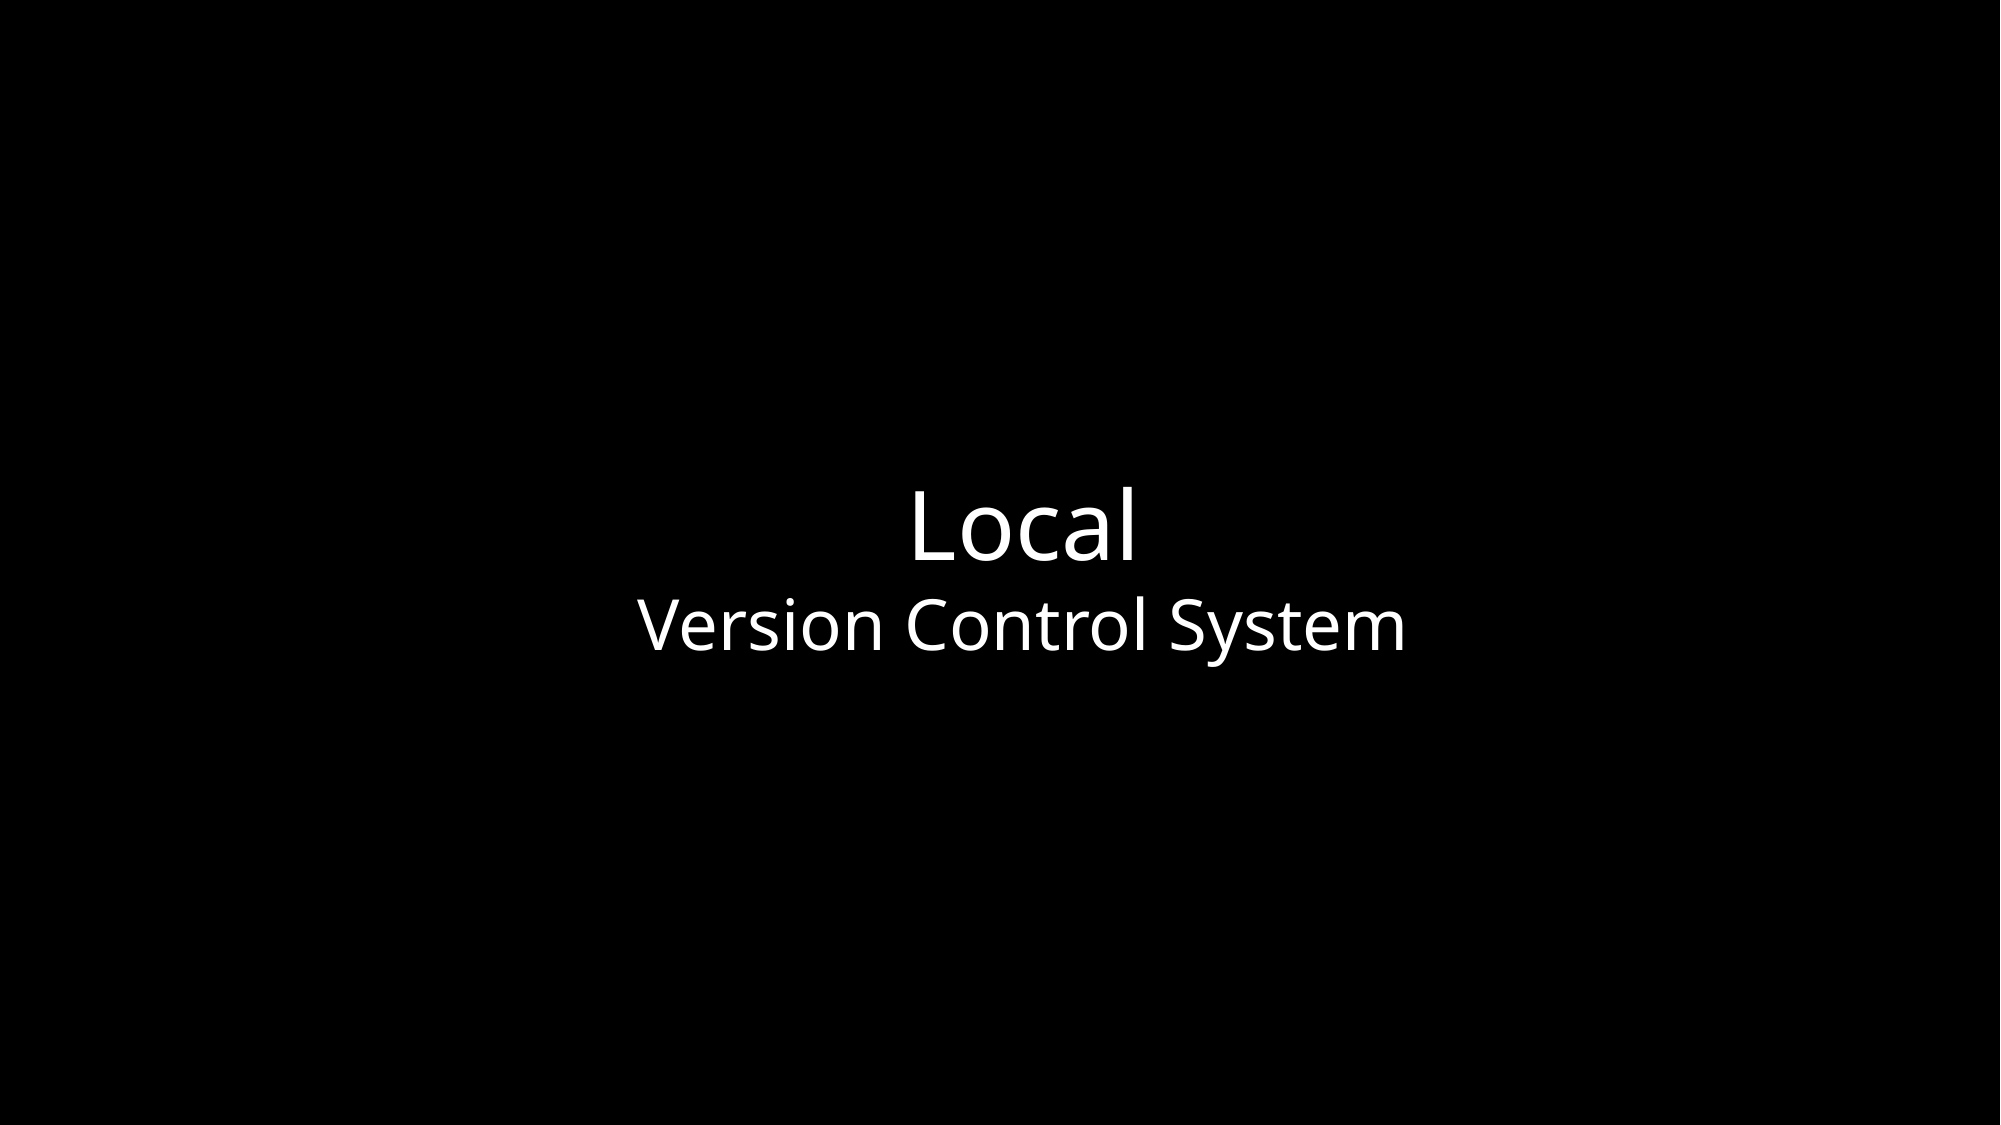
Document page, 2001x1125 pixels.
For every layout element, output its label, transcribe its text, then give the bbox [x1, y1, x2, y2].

title Local Version Control System [504, 456, 1543, 673]
